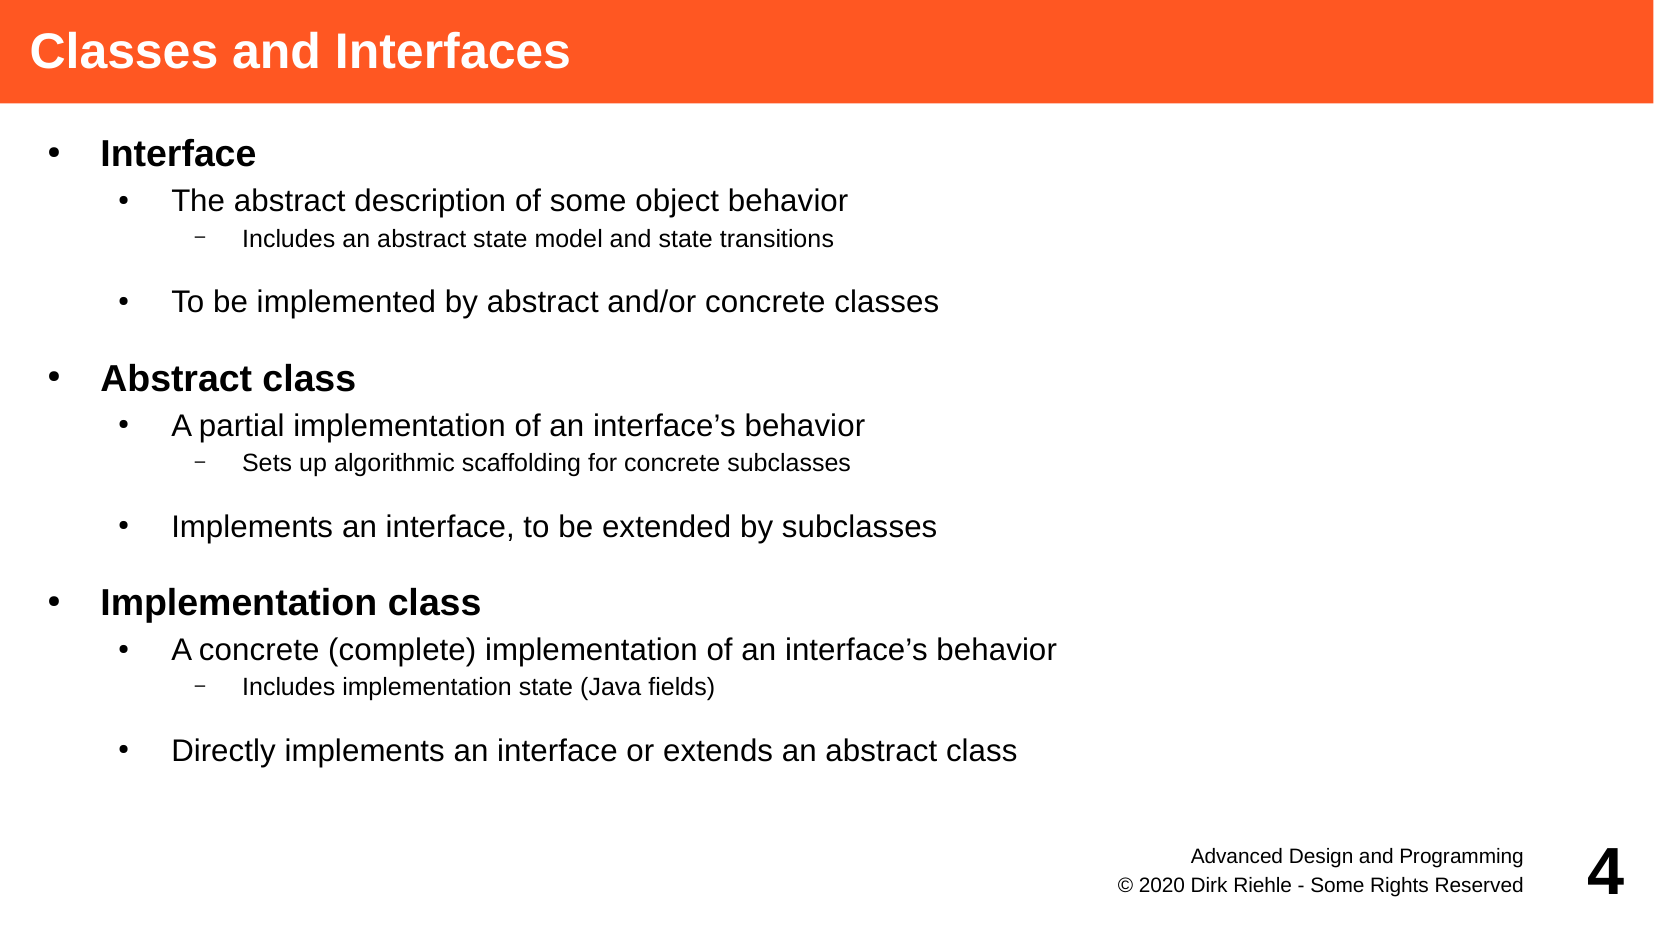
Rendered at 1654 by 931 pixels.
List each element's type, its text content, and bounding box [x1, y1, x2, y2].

title Classes and Interfaces [0, 0, 1654, 104]
list Interface The abstract description of some object behavior Includes an abstract state model and state transitions To be implemented by abstract and/or concrete classes Abstract class A partial implementation of an interface’s behavior Sets up algorithmic scaffolding for concrete subclasses Implements an interface, to be extended by subclasses Implementation class A concrete (complete) implementation of an interface’s behavior Includes implementation state (Java fields) Directly implements an interface or extends an abstract class [29, 132, 1625, 813]
